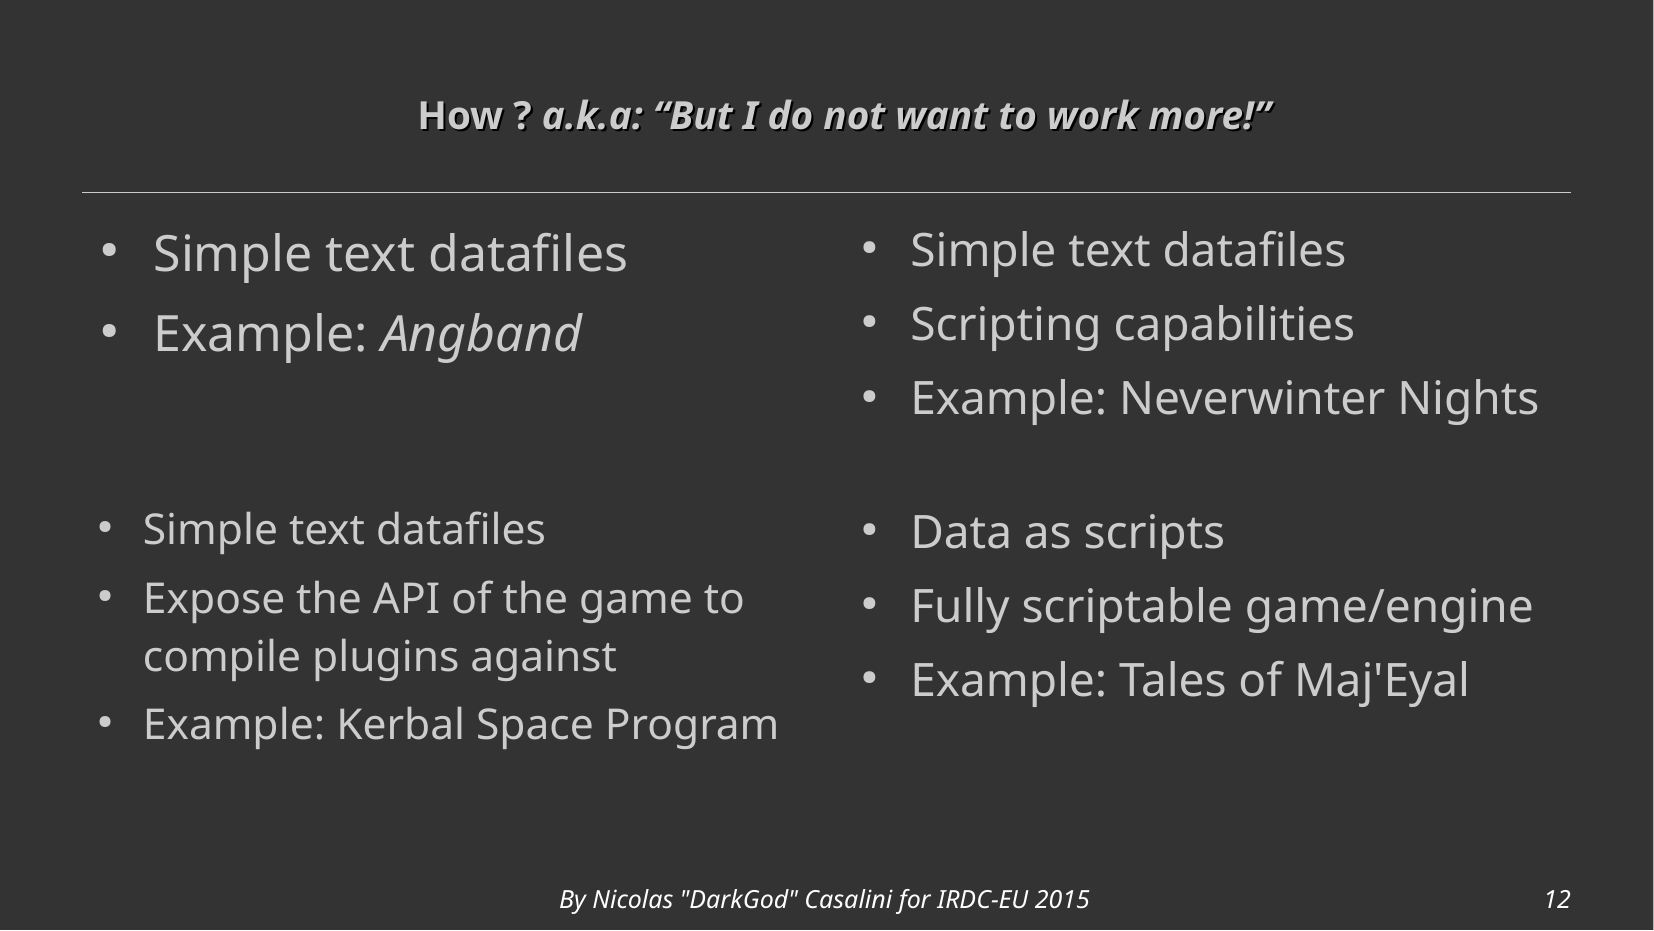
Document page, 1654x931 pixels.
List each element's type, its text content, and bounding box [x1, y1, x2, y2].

list Data as scripts Fully scriptable game/engine Example: Tales of Maj'Eyal [845, 499, 1572, 757]
list Simple text datafiles Scripting capabilities Example: Neverwinter Nights [845, 217, 1572, 475]
title How ? a.k.a: “But I do not want to work more!” [82, 37, 1571, 193]
list Simple text datafiles Expose the API of the game to compile plugins against Example: Kerbal Space Program [82, 499, 809, 757]
list Simple text datafiles Example: Angband [82, 217, 809, 475]
